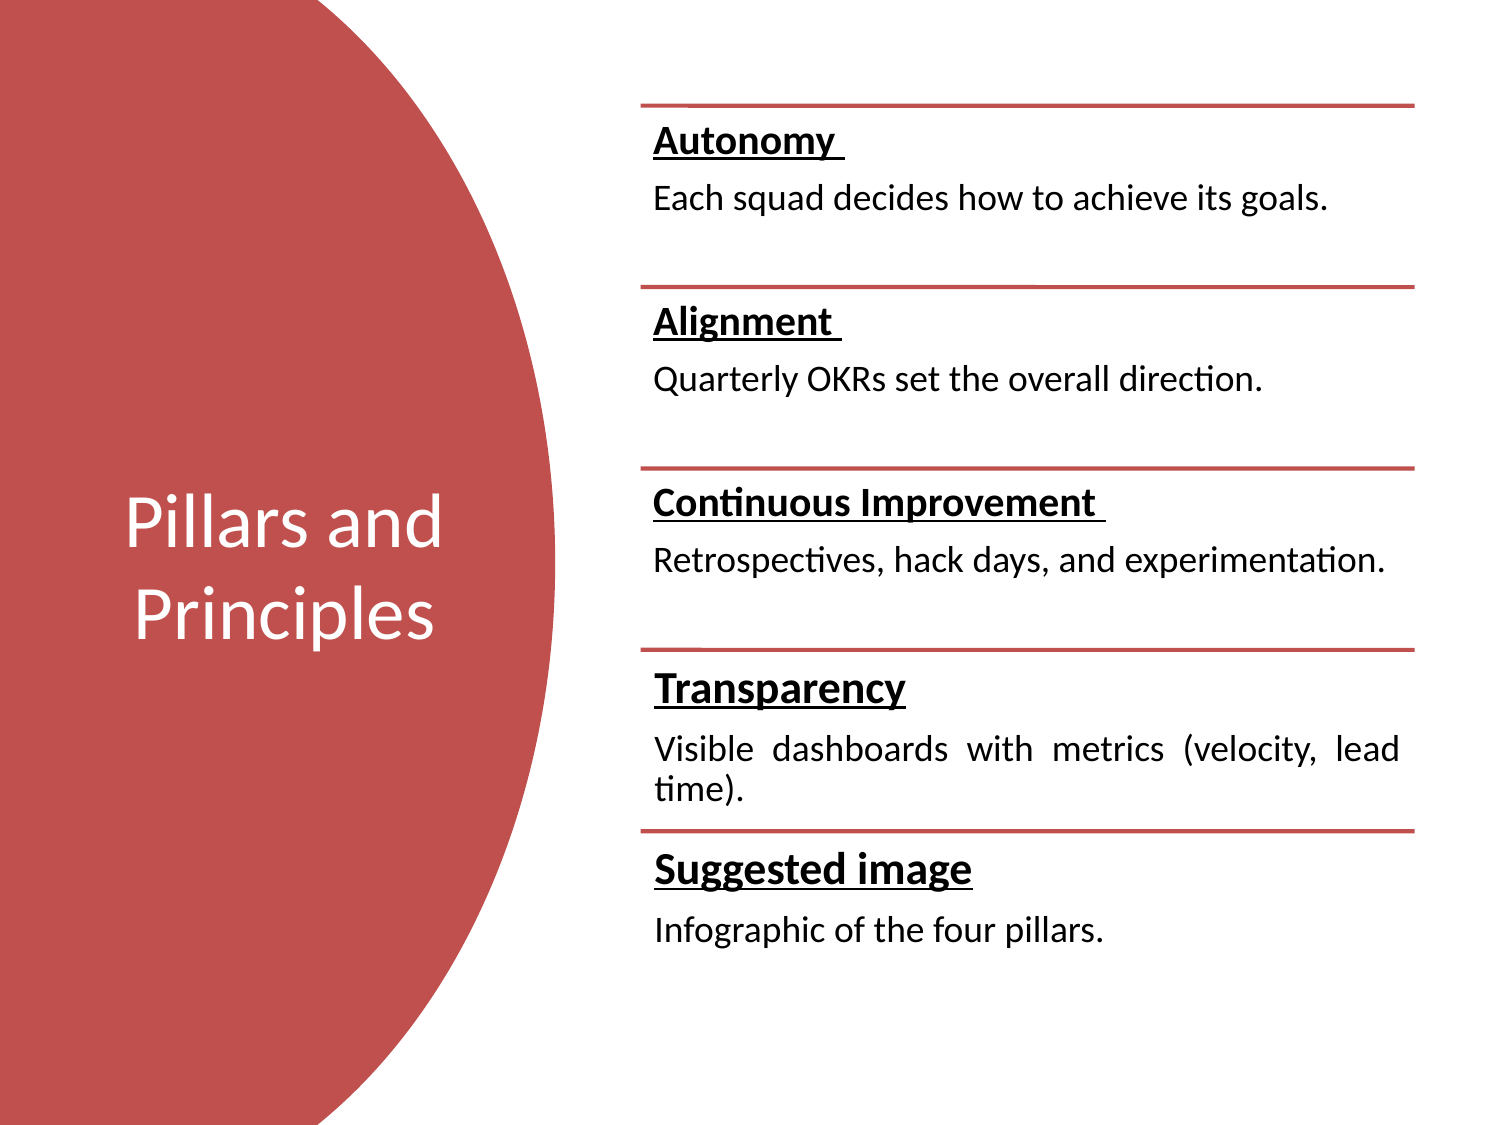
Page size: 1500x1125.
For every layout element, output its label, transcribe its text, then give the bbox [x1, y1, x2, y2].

text_box Suggested image Infographic of the four pillars. [640, 831, 1415, 1013]
text_box Autonomy Each squad decides how to achieve its goals. [640, 105, 1415, 285]
text_box Transparency Visible dashboards with metrics (velocity, lead time). [640, 649, 1415, 829]
text_box Continuous Improvement Retrospectives, hack days, and experimentation. [640, 468, 1415, 647]
title Pillars and Principles [103, 105, 467, 1020]
text_box [467, 187, 556, 938]
text_box [0, 0, 417, 1125]
text_box Alignment Quarterly OKRs set the overall direction. [640, 287, 1415, 466]
